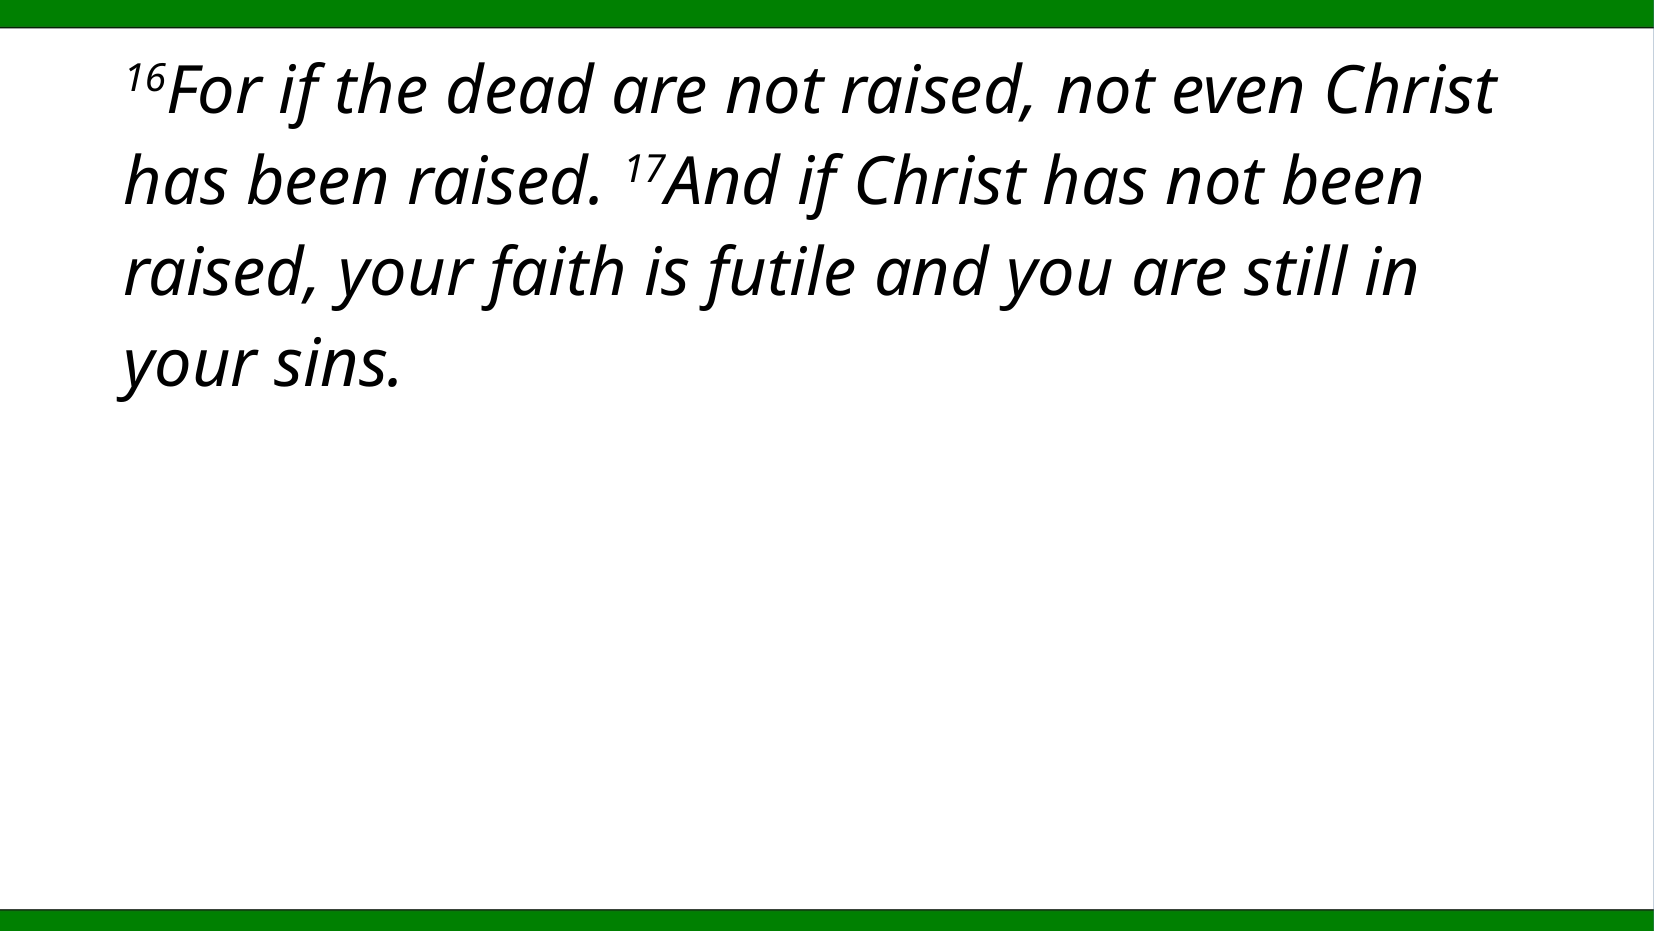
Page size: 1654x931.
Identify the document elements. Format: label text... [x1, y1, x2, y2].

text_box 16For if the dead are not raised, not even Christ has been raised. 17And if Christ has not been raised, your faith is futile and you are still in your sins. [108, 35, 1546, 405]
picture [0, 0, 1654, 931]
